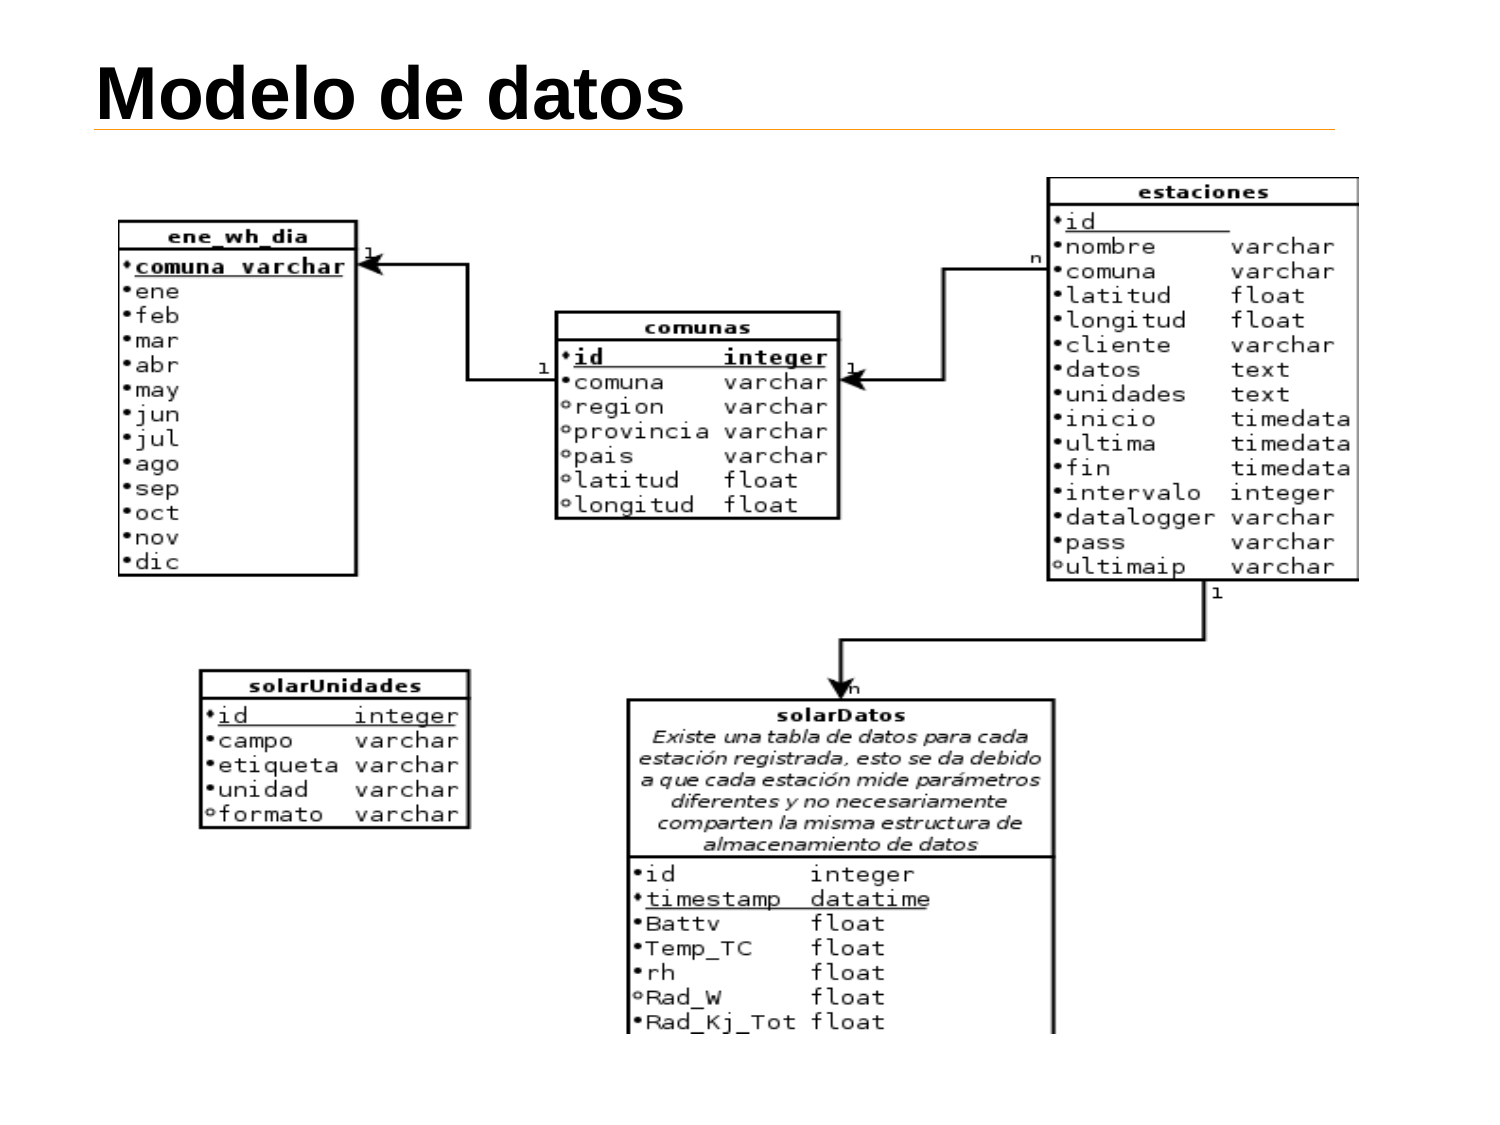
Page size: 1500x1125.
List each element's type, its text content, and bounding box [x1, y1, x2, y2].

picture [118, 177, 1359, 1034]
text_box Modelo de datos [80, 64, 745, 150]
